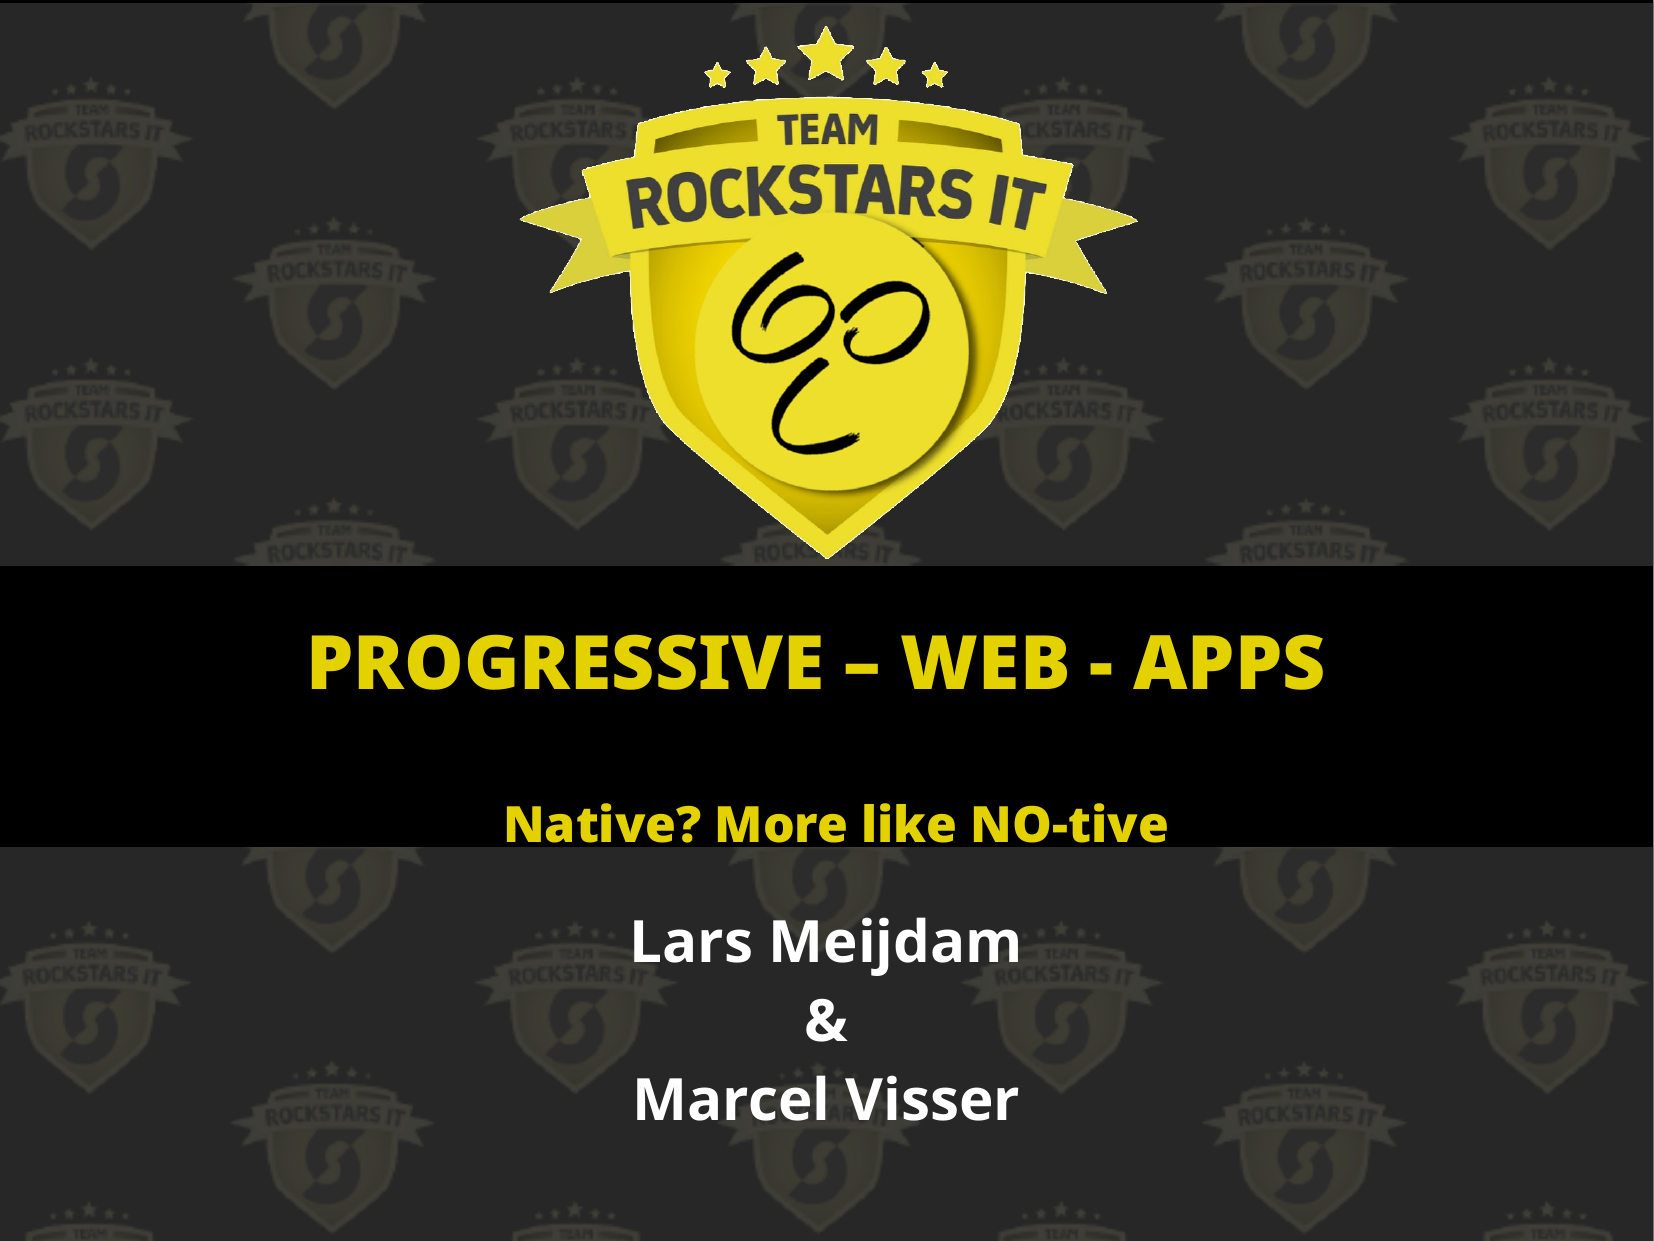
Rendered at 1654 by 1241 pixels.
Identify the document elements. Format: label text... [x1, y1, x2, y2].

picture [0, 847, 1654, 1241]
picture [0, 0, 1654, 661]
title PROGRESSIVE – WEB - APPS Native? More like NO-tive [58, 570, 1594, 853]
subtitle Lars Meijdam & Marcel Visser [58, 856, 1594, 1182]
